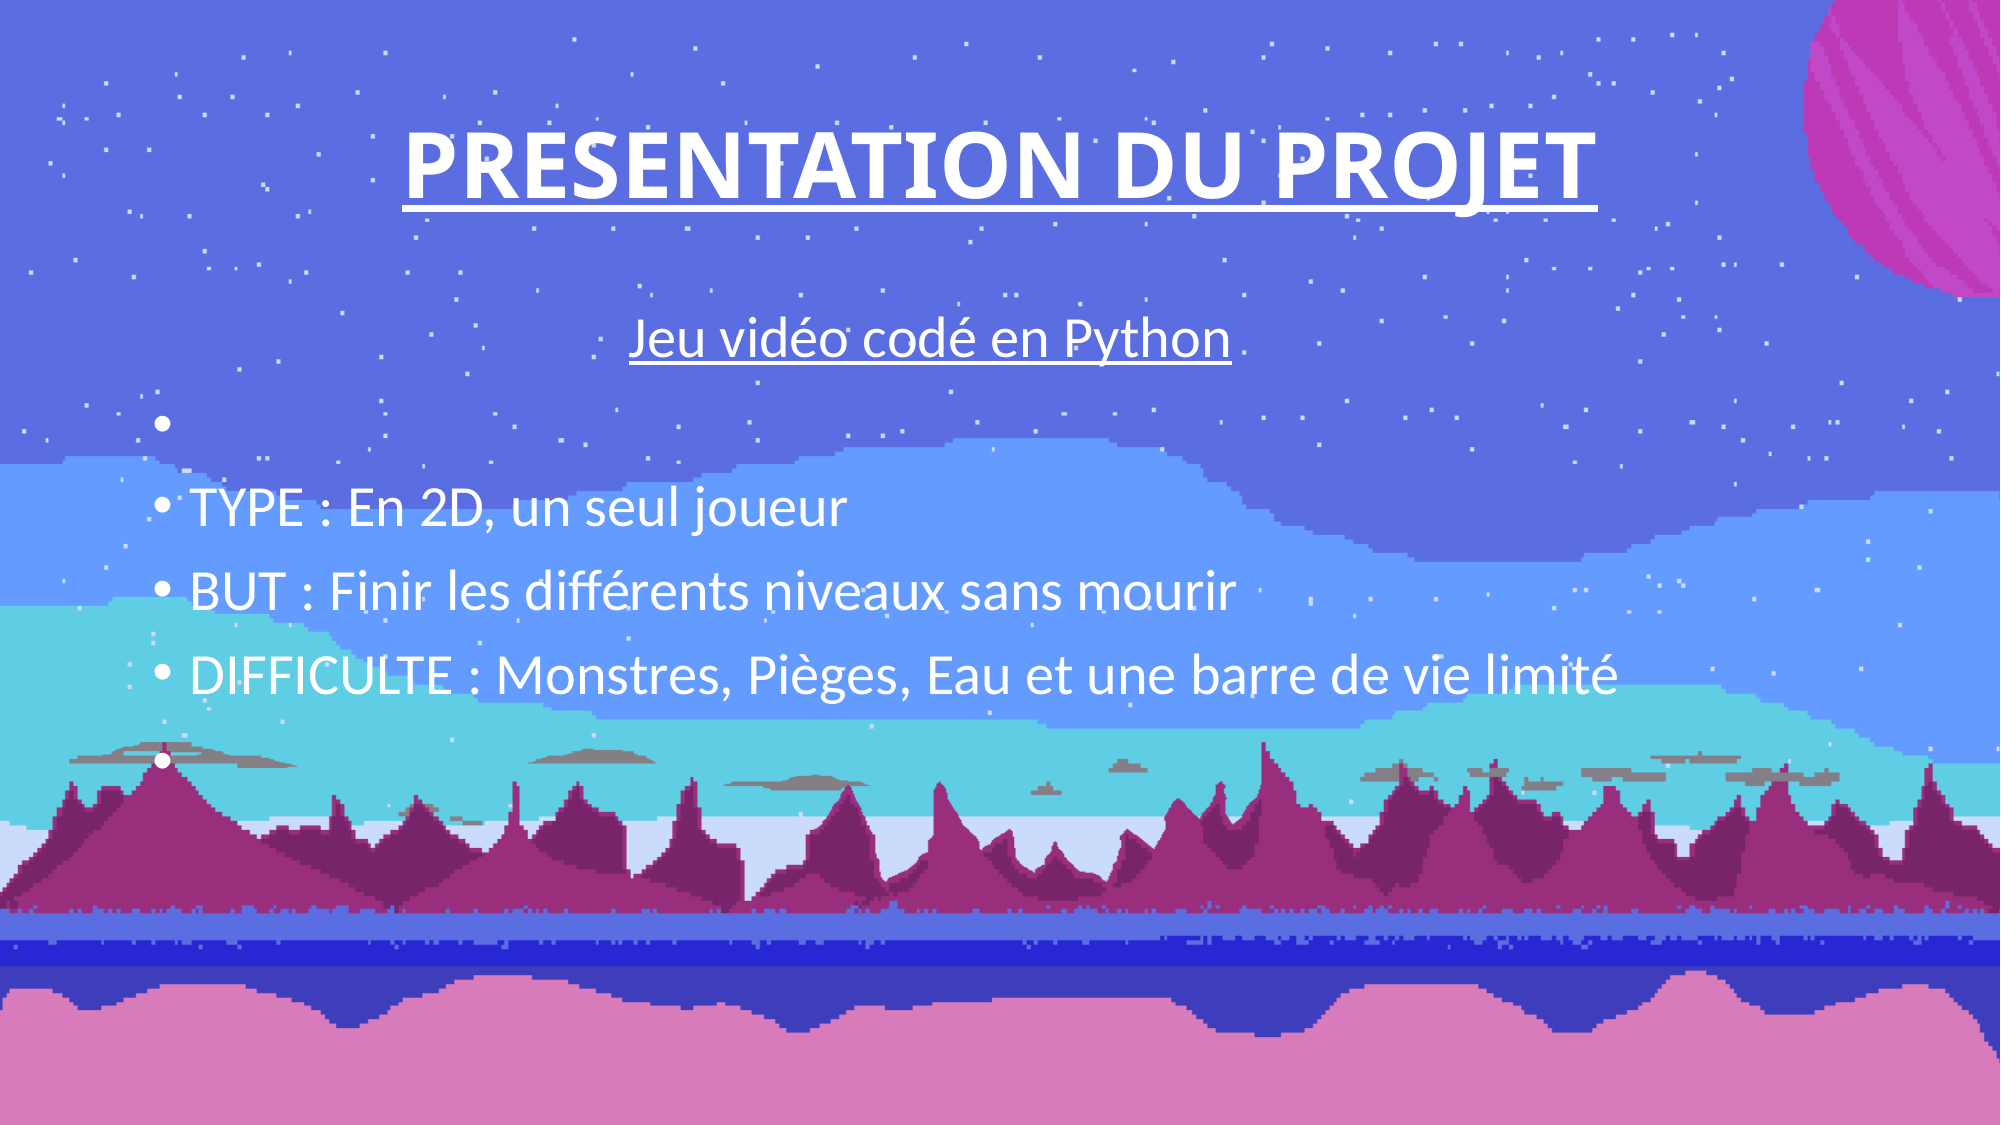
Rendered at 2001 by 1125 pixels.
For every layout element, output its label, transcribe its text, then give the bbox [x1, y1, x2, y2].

picture [0, 0, 2000, 1125]
list Jeu vidéo codé en Python TYPE : En 2D, un seul joueur BUT : Finir les différents niveaux sans mourir DIFFICULTE : Monstres, Pièges, Eau et une barre de vie limité [137, 299, 1863, 1014]
title PRESENTATION DU PROJET [137, 59, 1863, 278]
